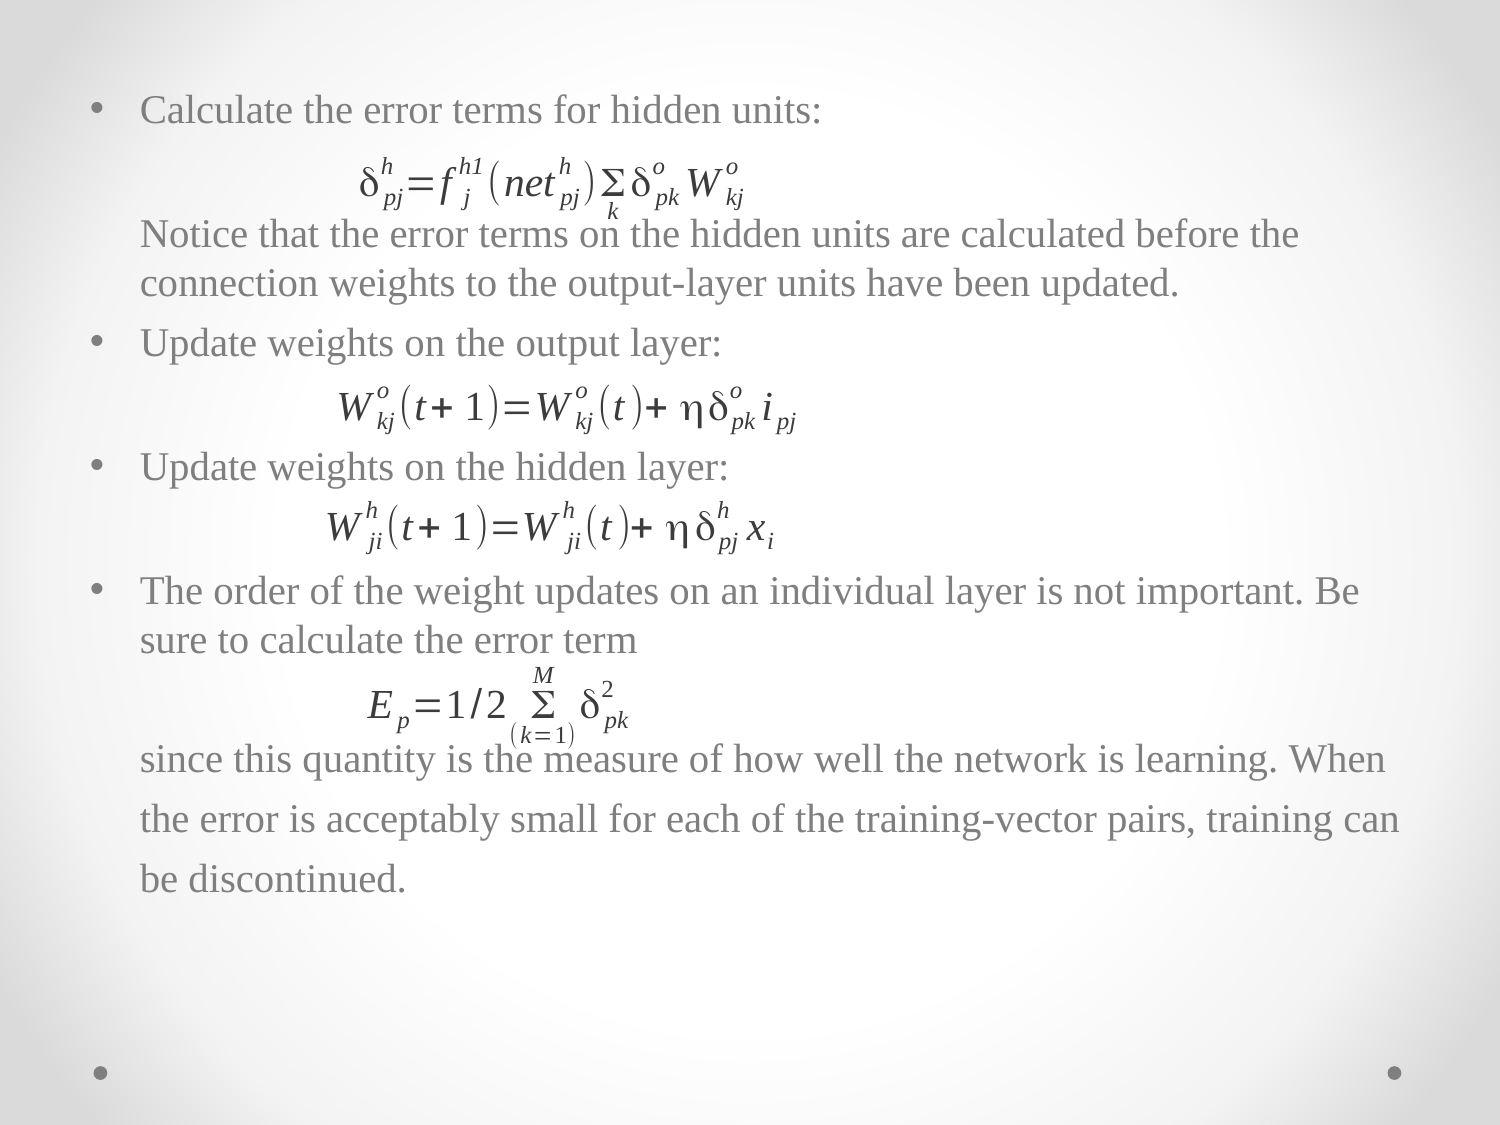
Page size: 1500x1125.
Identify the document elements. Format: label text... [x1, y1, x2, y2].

chart [330, 377, 804, 436]
chart [352, 153, 751, 225]
list Calculate the error terms for hidden units: Notice that the error terms on the hidden units are calculated before the connection weights to the output-layer units have been updated. Update weights on the output layer: Update weights on the hidden layer: The order of the weight updates on an individual layer is not important. Be sure to calculate the error term since this quantity is the measure of how well the network is learning. When the error is acceptably small for each of the training-vector pairs, training can be discontinued. [75, 75, 1426, 1006]
picture [0, 0, 1500, 1125]
chart [360, 661, 635, 751]
chart [318, 497, 781, 555]
